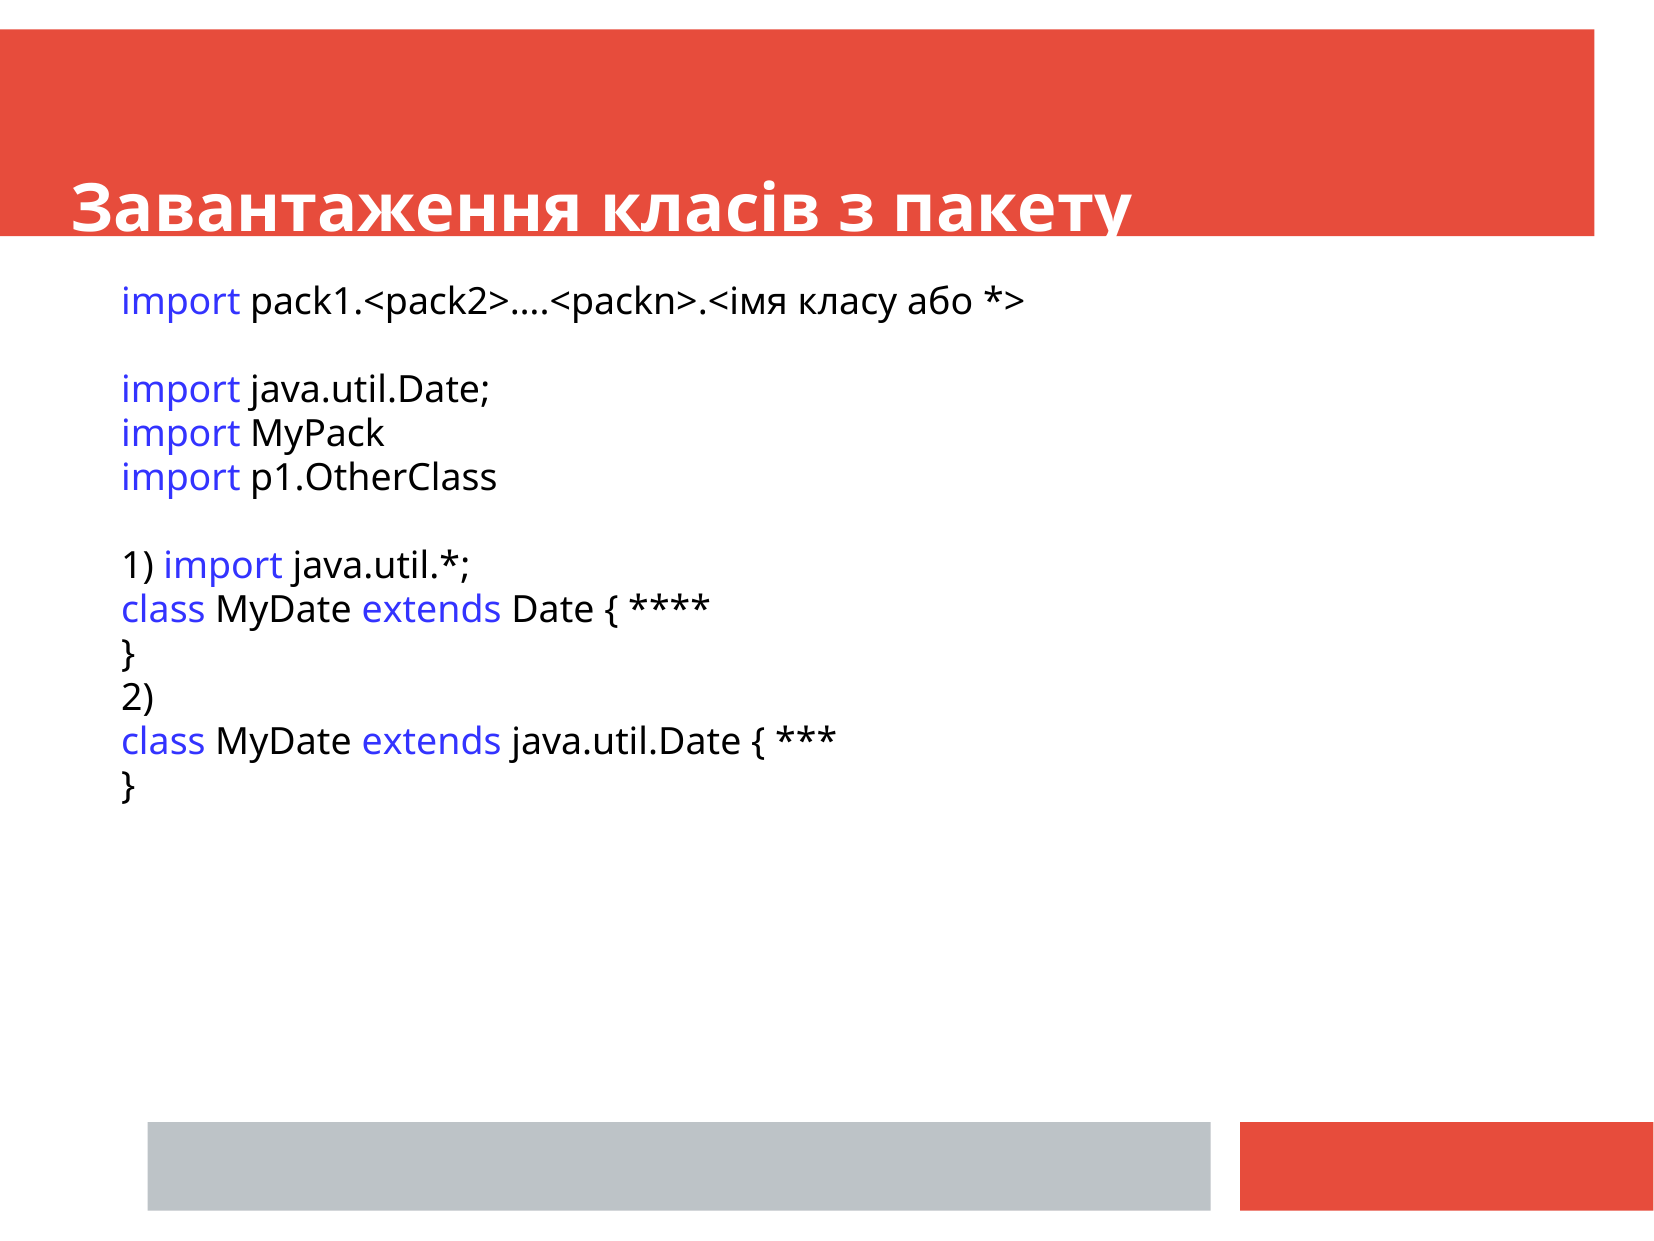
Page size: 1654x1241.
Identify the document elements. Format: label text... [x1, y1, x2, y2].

text_box іmport pack1.<pack2>….<packn>.<імя класу або *> import java.util.Date; import MyPack import p1.OtherClass 1) import java.util.*; class MyDate extends Date { **** } 2) class MyDate extends java.util.Date { *** } [106, 271, 1465, 861]
text_box Завантаження класів з пакету [70, 100, 1311, 248]
